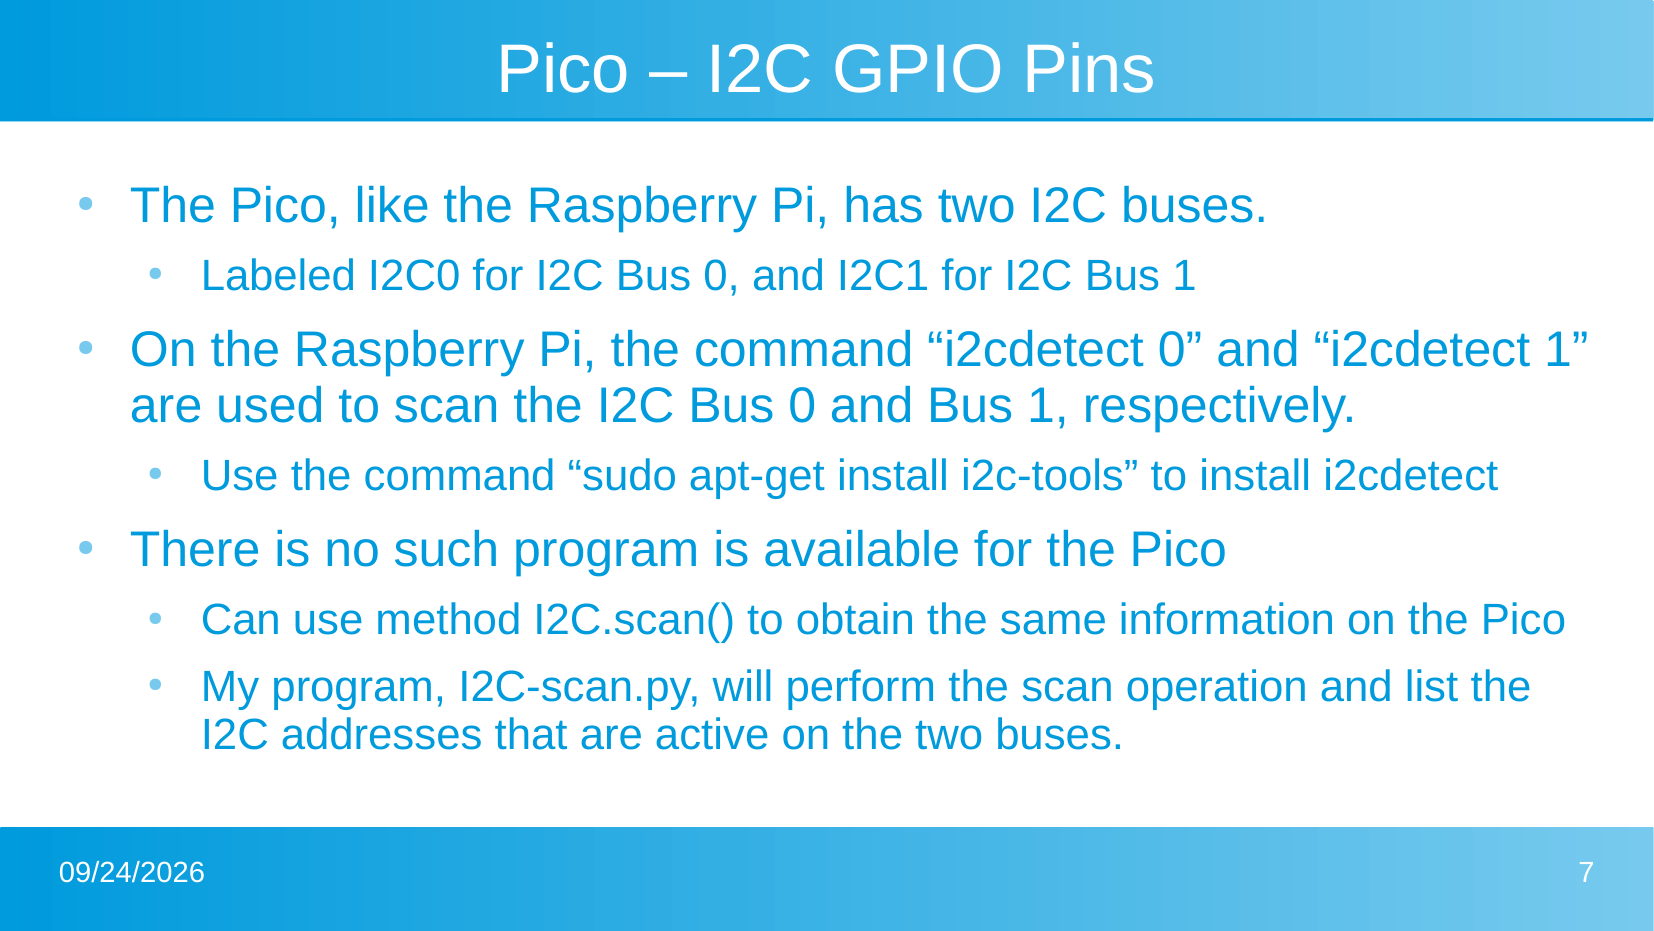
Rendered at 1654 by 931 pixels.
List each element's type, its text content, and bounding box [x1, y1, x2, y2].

list The Pico, like the Raspberry Pi, has two I2C buses. Labeled I2C0 for I2C Bus 0, and I2C1 for I2C Bus 1 On the Raspberry Pi, the command “i2cdetect 0” and “i2cdetect 1” are used to scan the I2C Bus 0 and Bus 1, respectively. Use the command “sudo apt-get install i2c-tools” to install i2cdetect There is no such program is available for the Pico Can use method I2C.scan() to obtain the same information on the Pico My program, I2C-scan.py, will perform the scan operation and list the I2C addresses that are active on the two buses. [59, 177, 1595, 768]
title Pico – I2C GPIO Pins [59, 29, 1595, 108]
